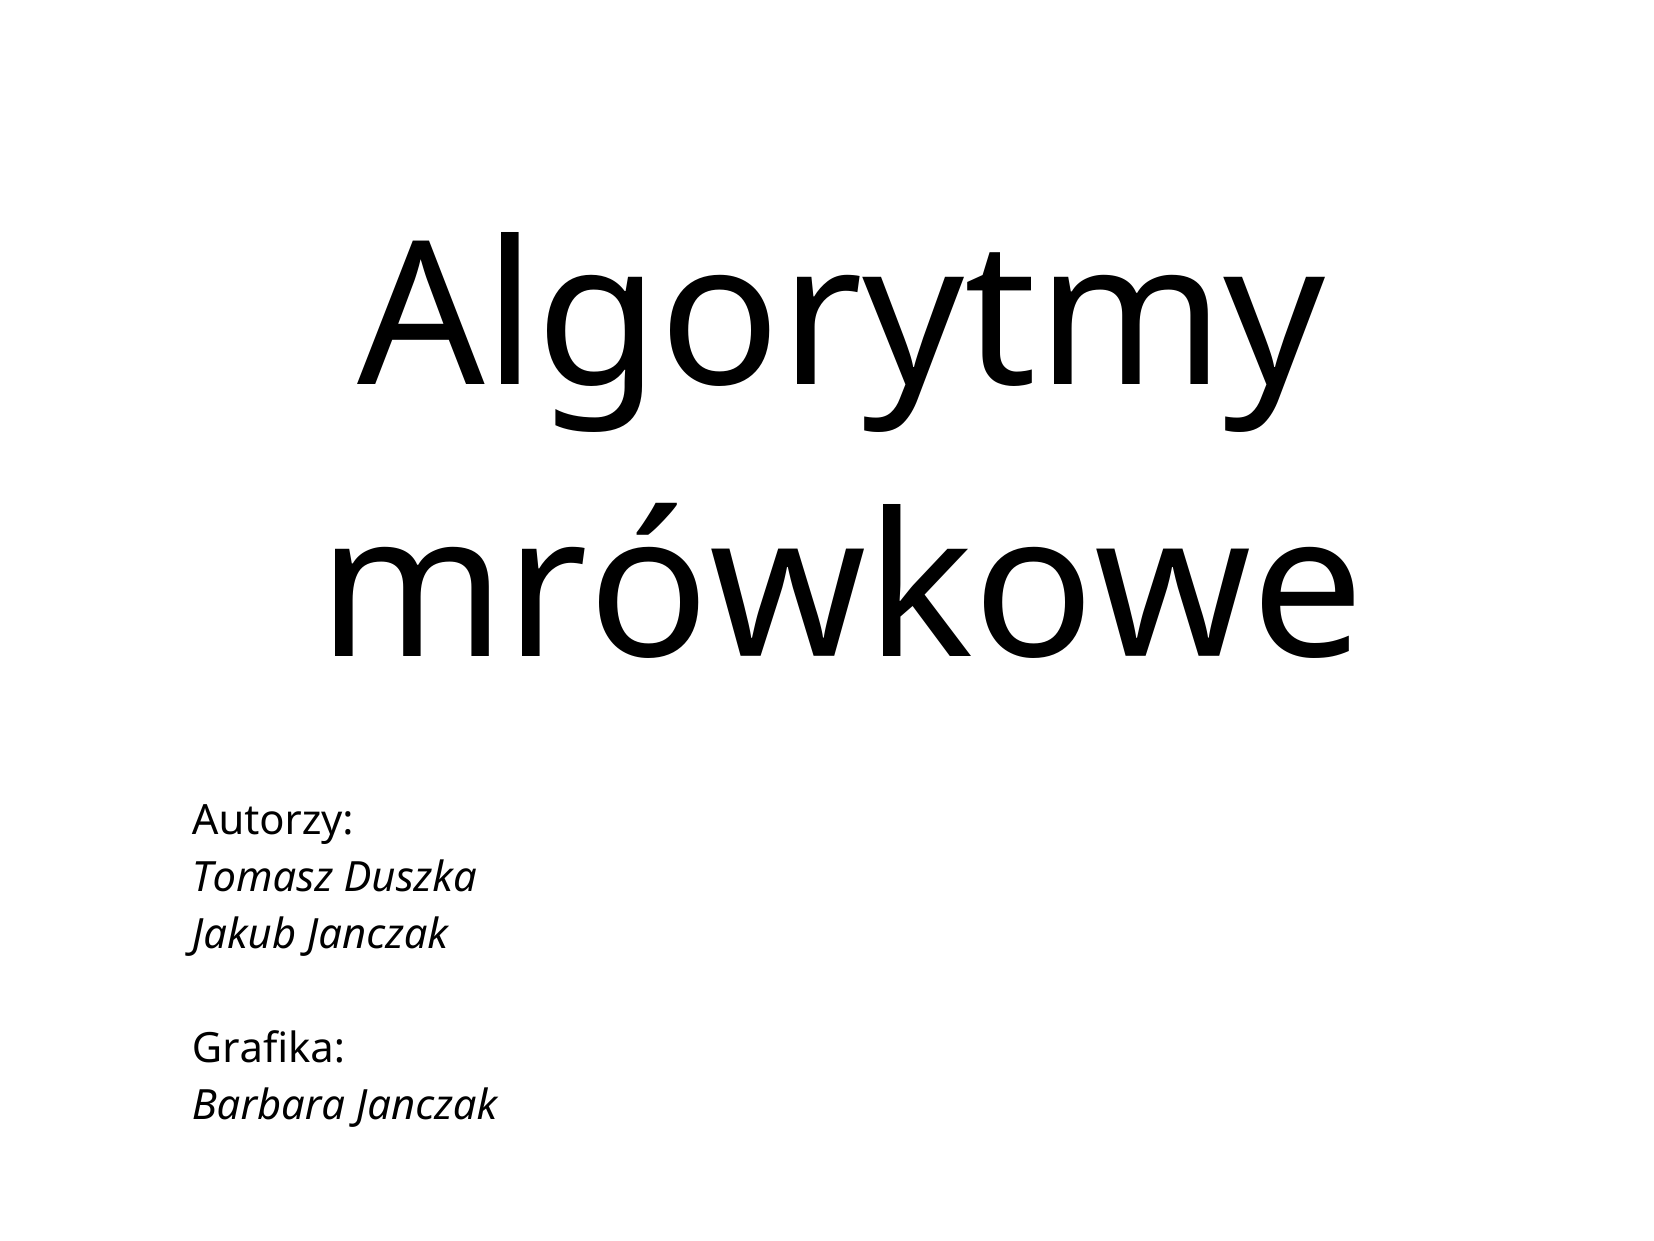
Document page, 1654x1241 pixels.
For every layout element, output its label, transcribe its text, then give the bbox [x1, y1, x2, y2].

text_box Autorzy: Tomasz Duszka Jakub Janczak Grafika: Barbara Janczak [177, 782, 798, 1152]
picture [866, 425, 1536, 1241]
text_box Algorytmy mrówkowe [147, 163, 1536, 425]
